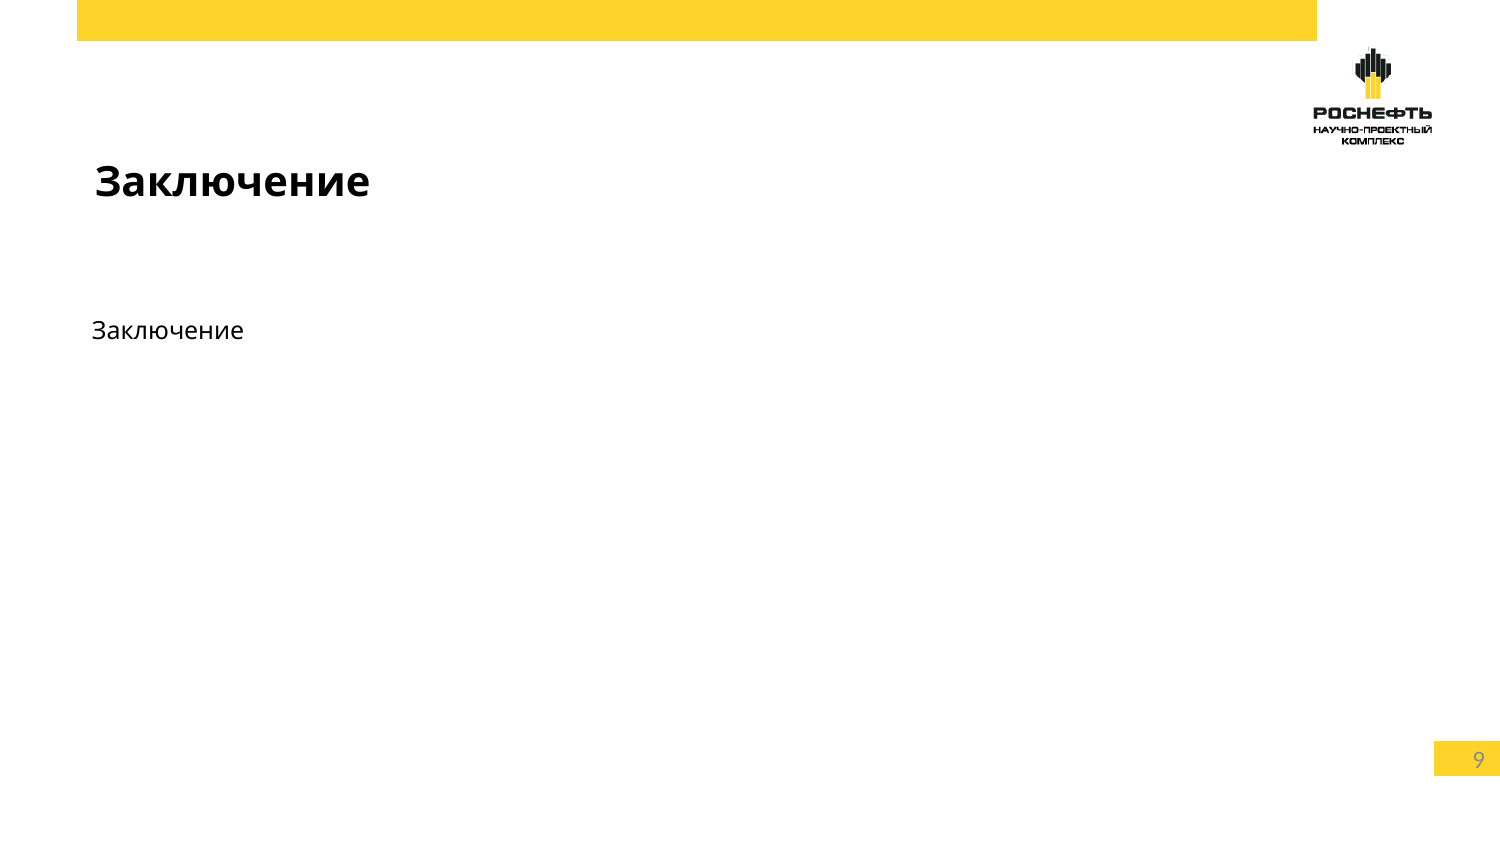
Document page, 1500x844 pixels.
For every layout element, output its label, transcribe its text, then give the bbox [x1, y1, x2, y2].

text_box Заключение [76, 306, 751, 532]
picture [1269, 0, 1500, 236]
text_box Заключение [79, 147, 999, 264]
